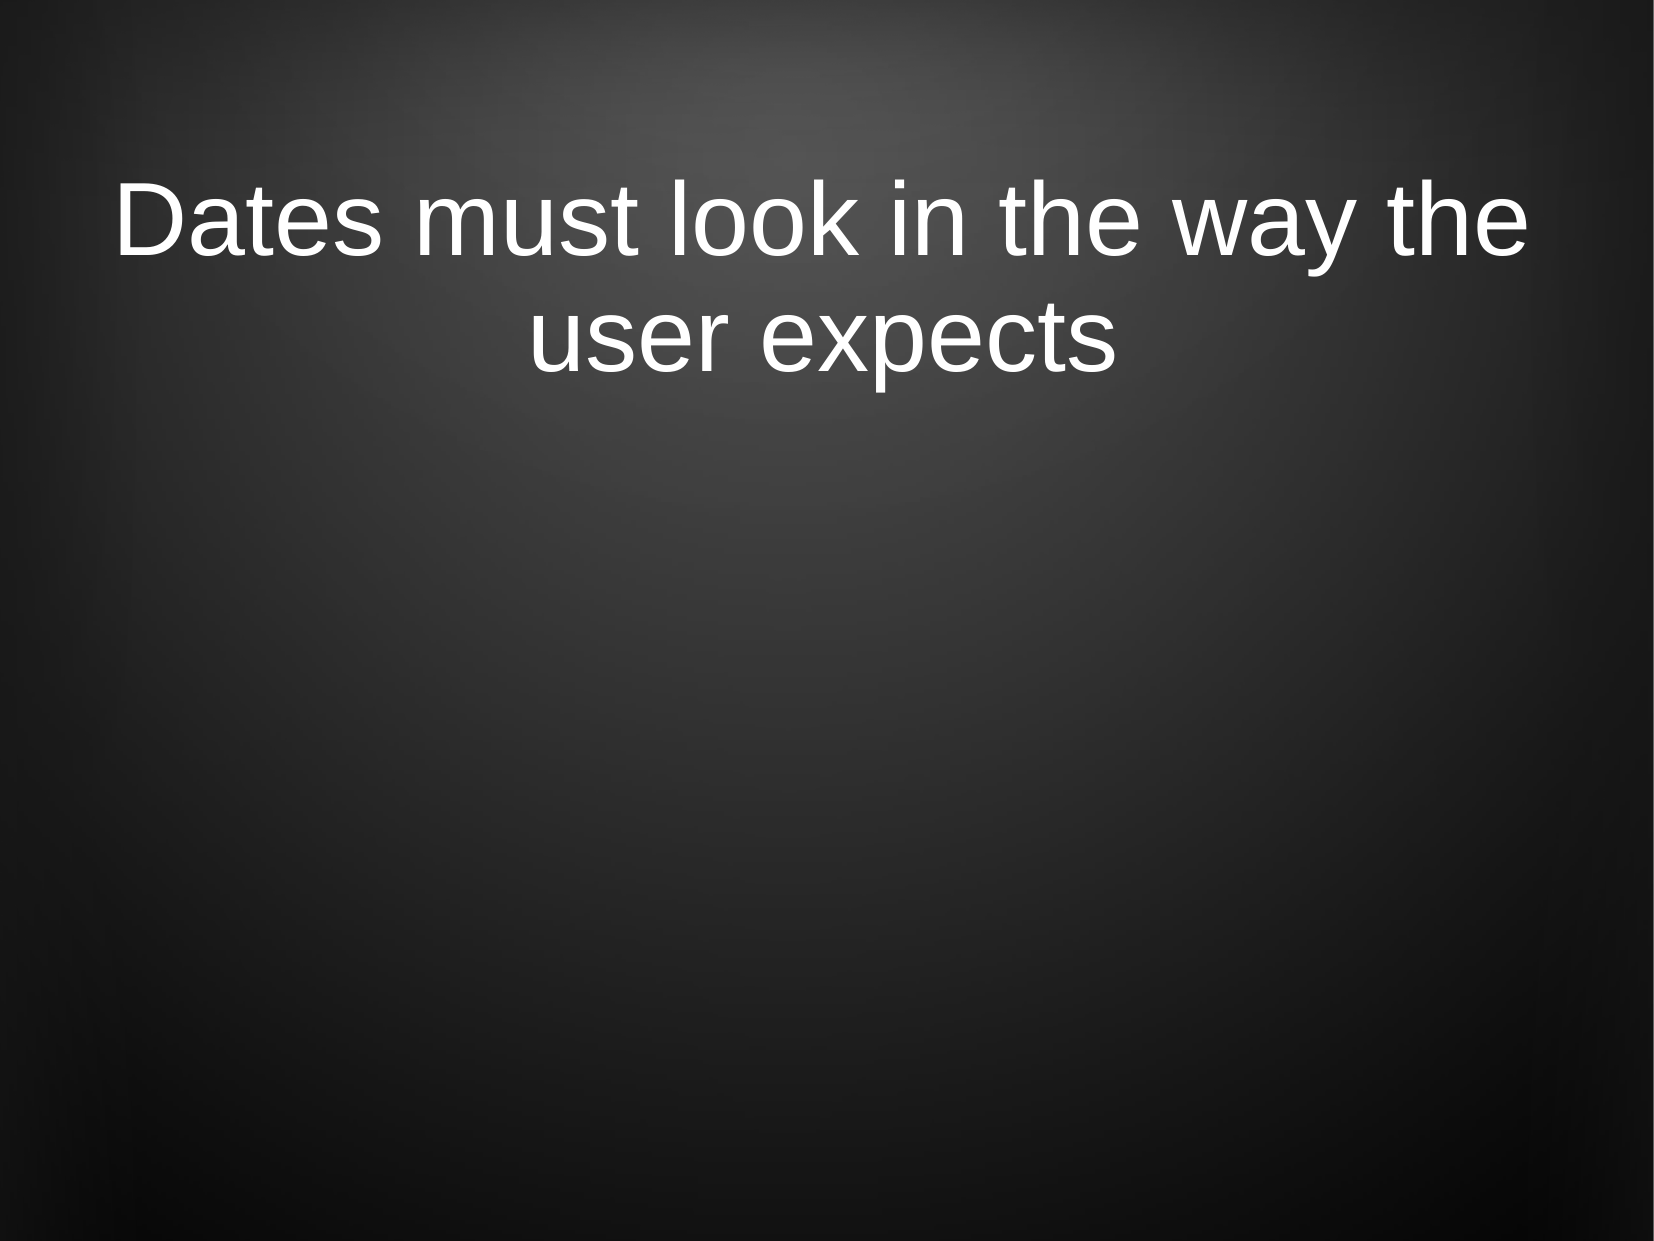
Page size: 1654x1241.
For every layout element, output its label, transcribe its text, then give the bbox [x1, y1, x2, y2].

text_box Dates must look in the way the user expects [61, 153, 1585, 401]
picture [0, 0, 1654, 1241]
